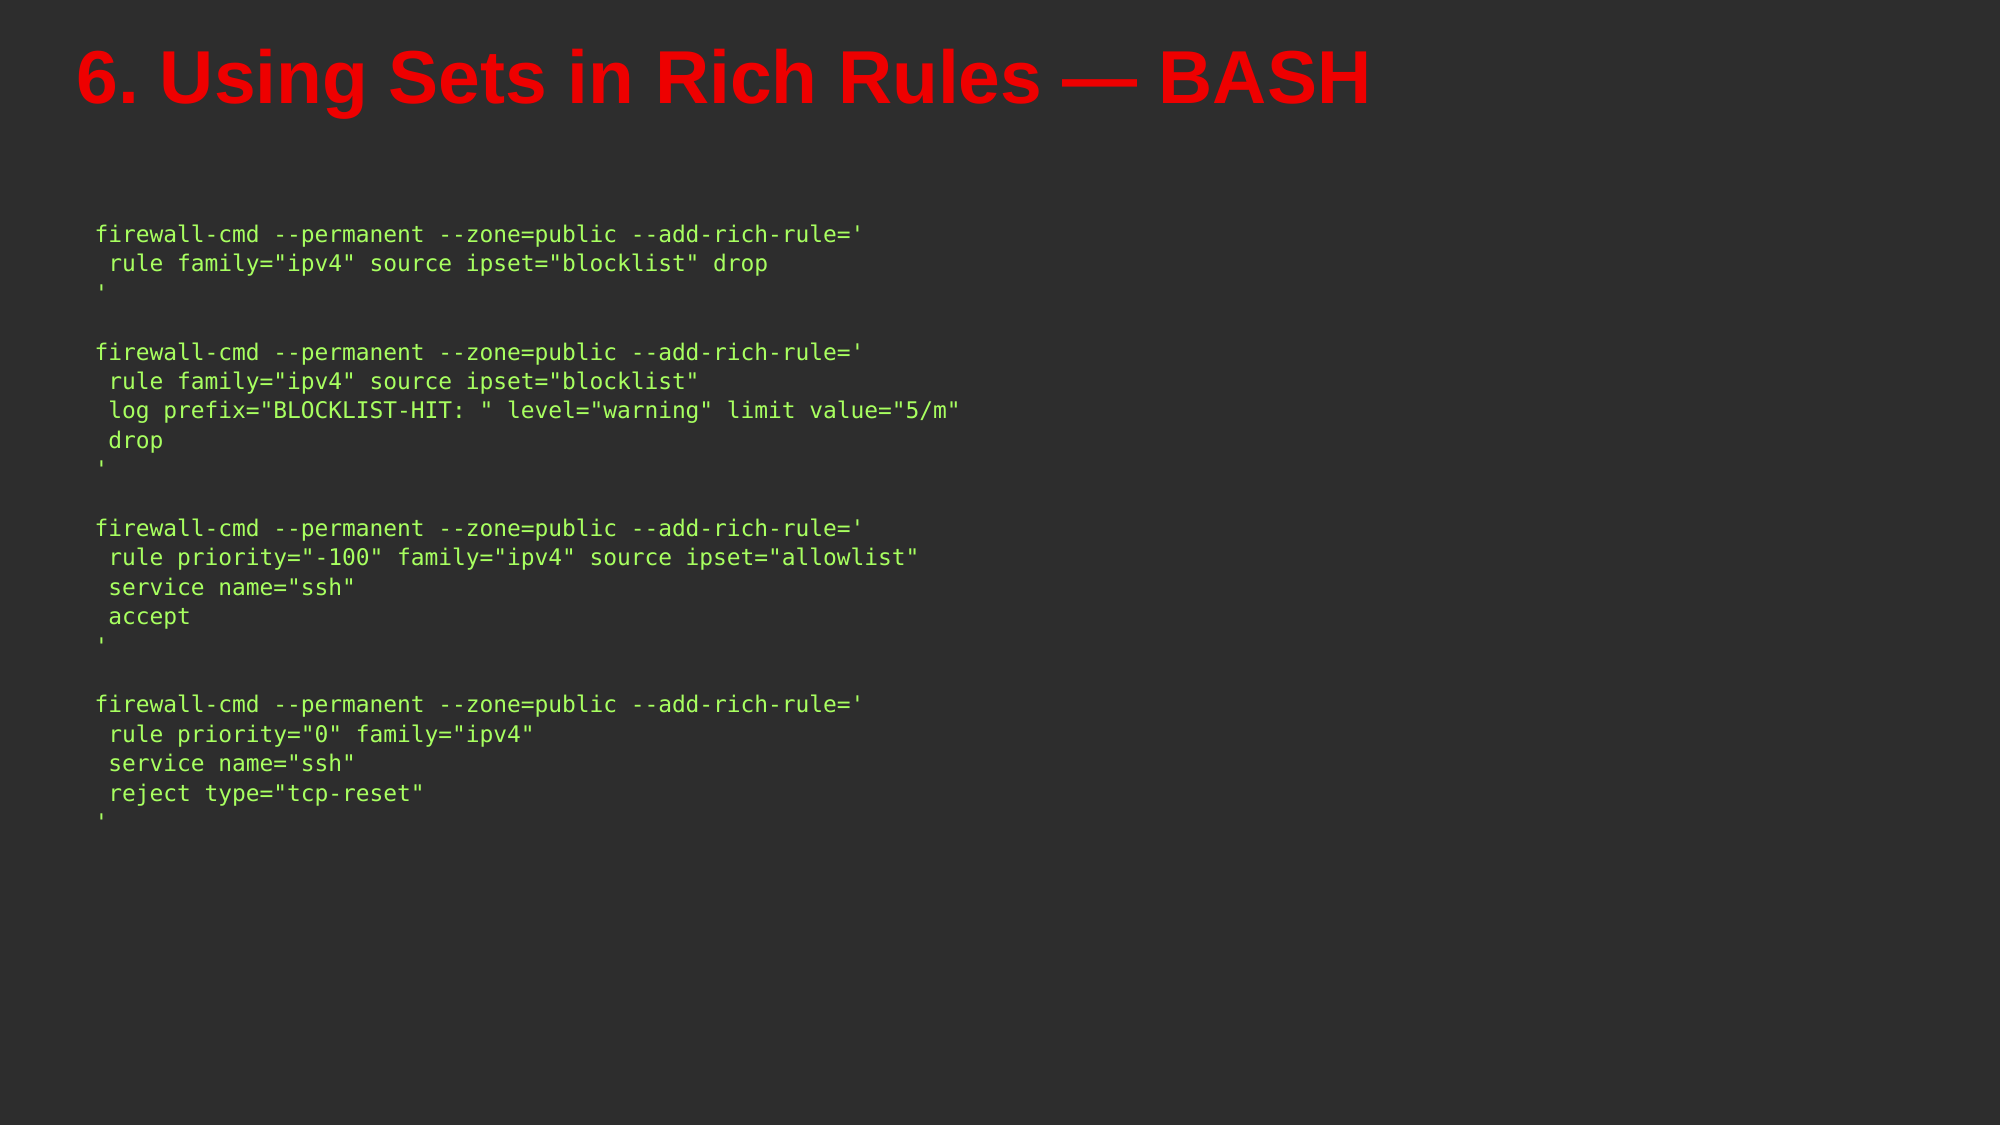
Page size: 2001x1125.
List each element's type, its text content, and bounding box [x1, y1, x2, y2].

text_box firewall-cmd --permanent --zone=public --add-rich-rule=' rule family="ipv4" source ipset="blocklist" drop ' firewall-cmd --permanent --zone=public --add-rich-rule=' rule family="ipv4" source ipset="blocklist" log prefix="BLOCKLIST-HIT: " level="warning" limit value="5/m" drop ' firewall-cmd --permanent --zone=public --add-rich-rule=' rule priority="-100" family="ipv4" source ipset="allowlist" service name="ssh" accept ' firewall-cmd --permanent --zone=public --add-rich-rule=' rule priority="0" family="ipv4" service name="ssh" reject type="tcp-reset" ' [59, 194, 1942, 1093]
text_box 6. Using Sets in Rich Rules — BASH [59, 23, 1942, 178]
